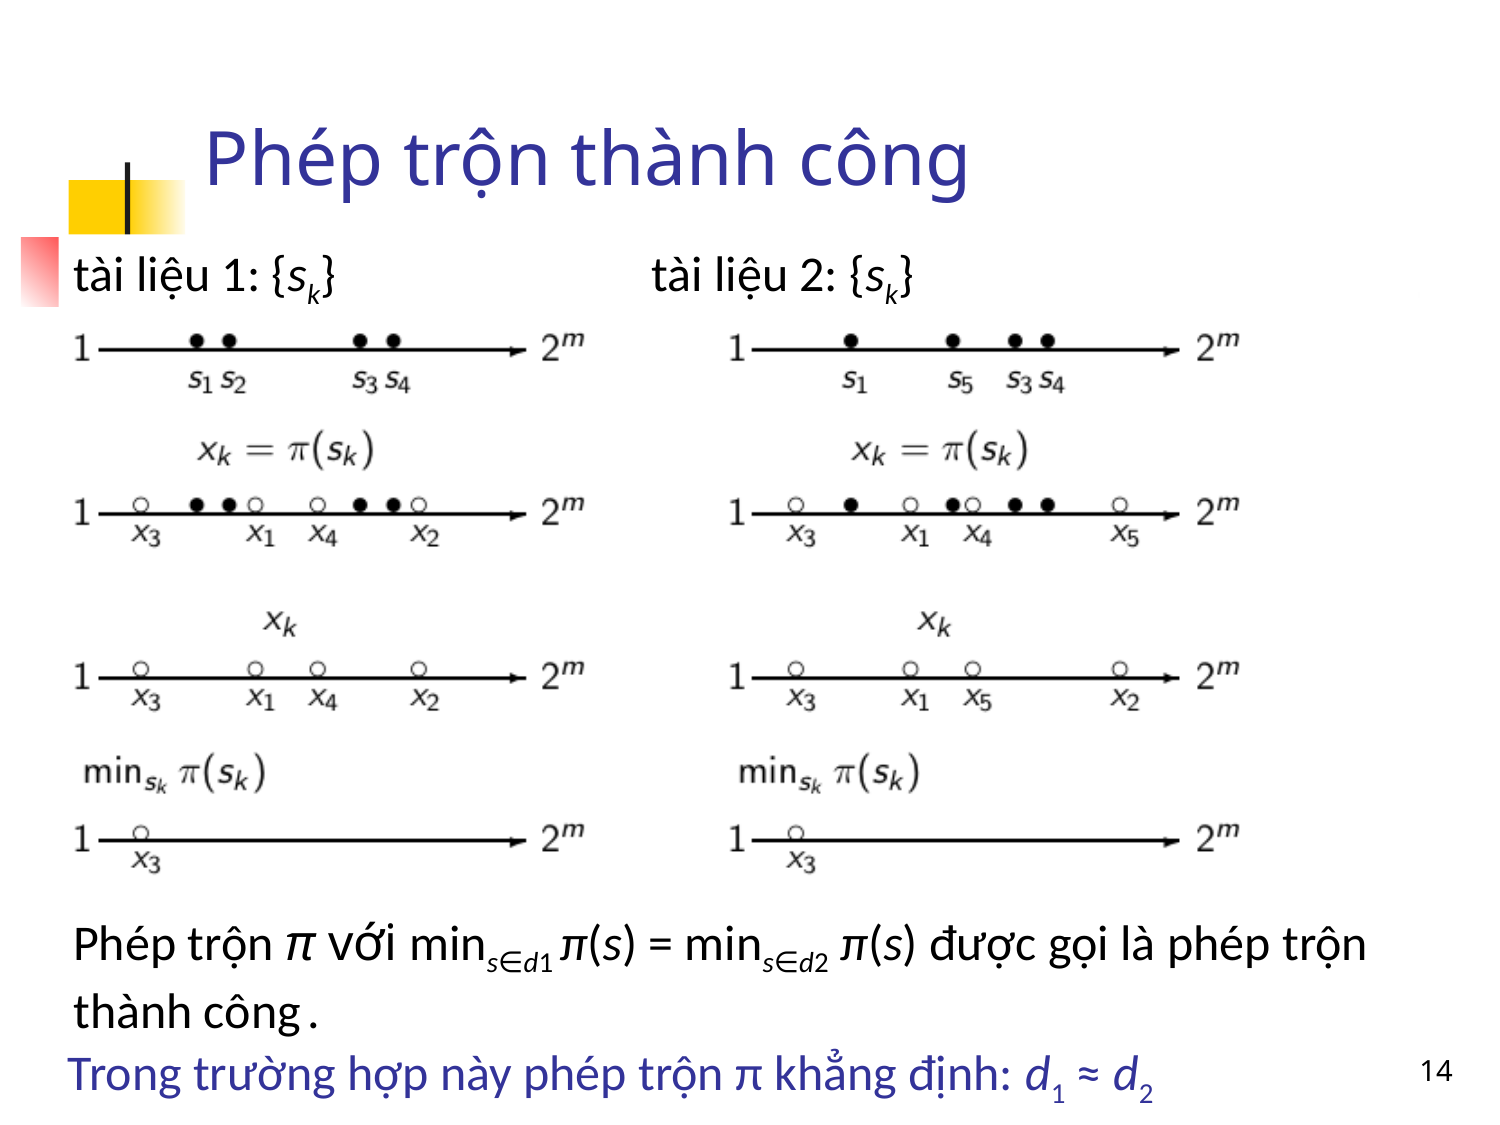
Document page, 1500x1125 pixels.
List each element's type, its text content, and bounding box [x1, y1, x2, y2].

slide_number <number> [1155, 1024, 1468, 1100]
text_box Trong trường hợp này phép trộn π khẳng định: d1 ≈ d2 [53, 1033, 1347, 1117]
title Phép trộn thành công [188, 35, 1468, 208]
picture [70, 316, 1243, 878]
text_box tài liệu 1: {sk} tài liệu 2: {sk} Phép trộn π với mins∈d1 π(s) = mins∈d2 π(s) được gọi là phép trộn thành công . [58, 234, 1418, 1025]
